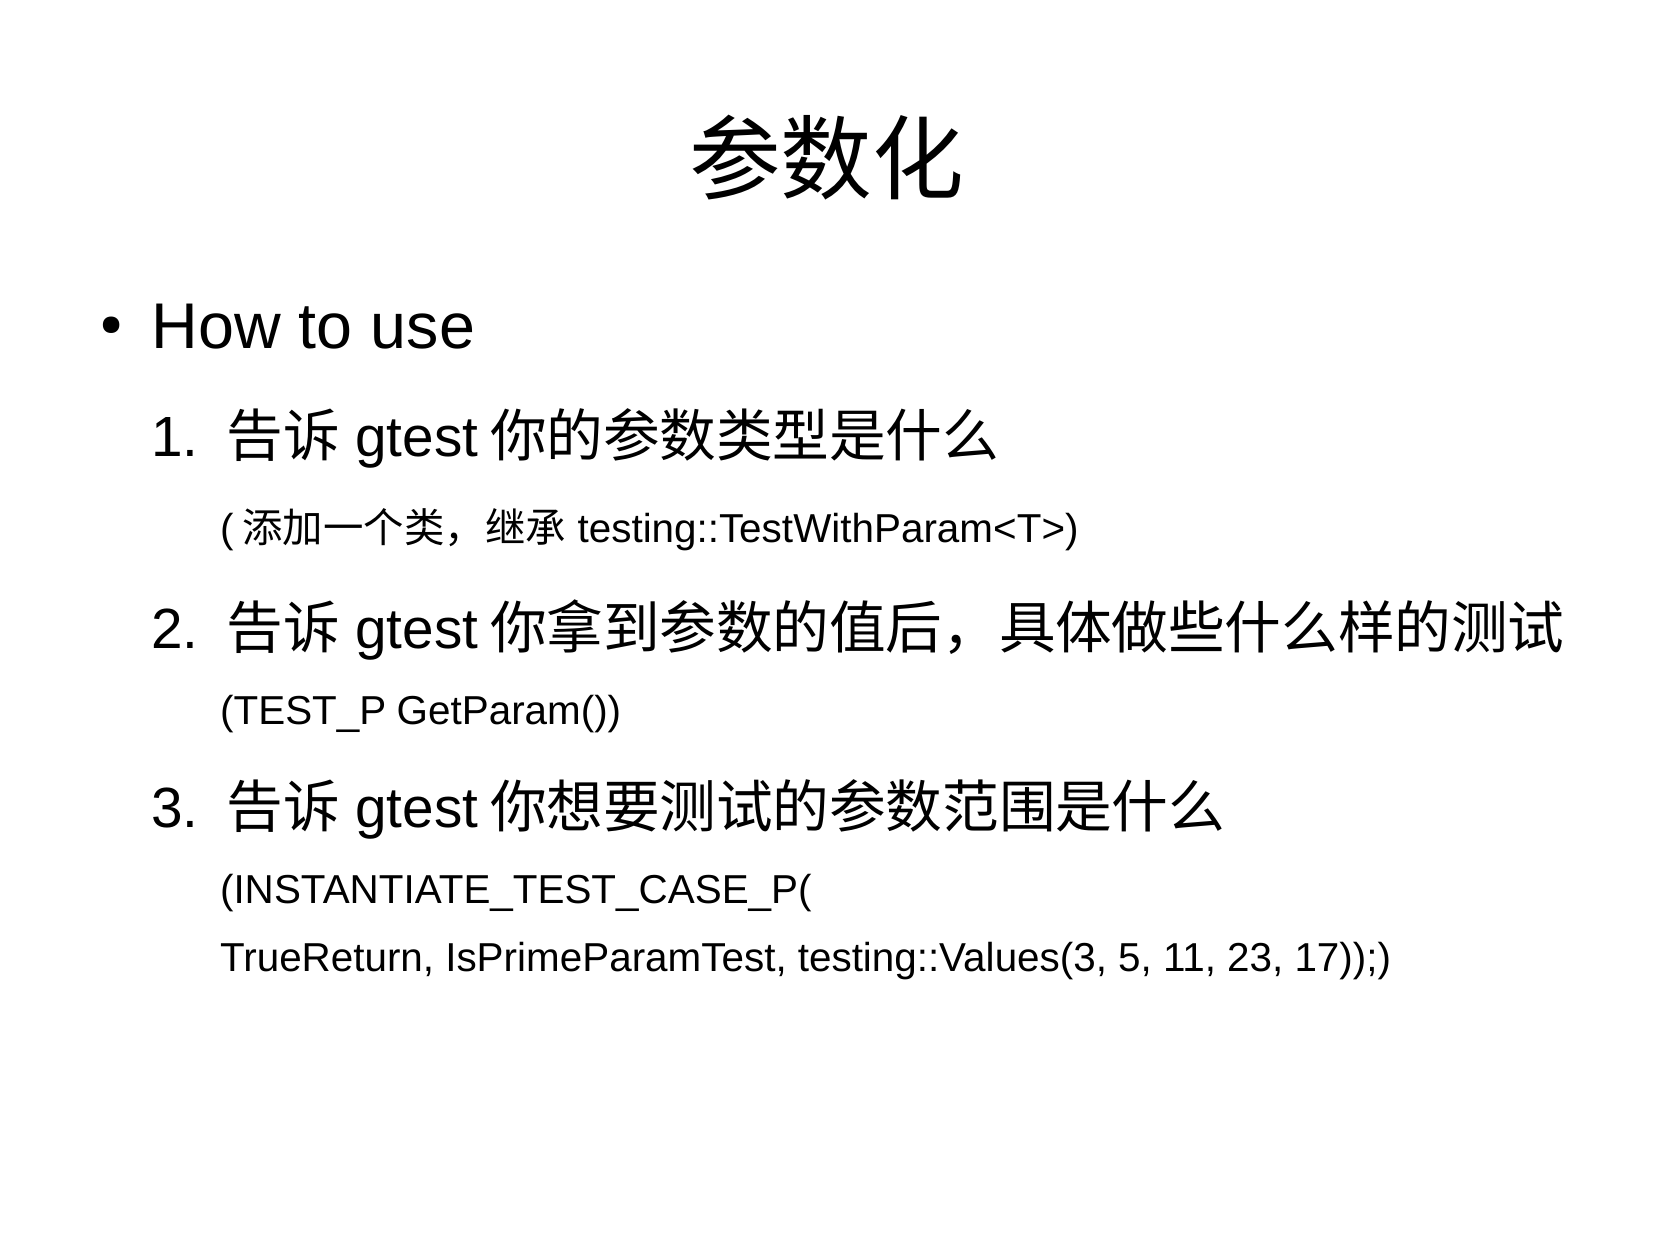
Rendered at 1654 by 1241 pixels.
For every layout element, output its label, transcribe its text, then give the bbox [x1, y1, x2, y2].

title 参数化 [82, 49, 1571, 257]
list How to use 1. 告诉gtest你的参数类型是什么 (添加一个类，继承testing::TestWithParam<T>) 2. 告诉gtest你拿到参数的值后，具体做些什么样的测试 (TEST_P GetParam()) 3. 告诉gtest你想要测试的参数范围是什么 (INSTANTIATE_TEST_CASE_P( TrueReturn, IsPrimeParamTest, testing::Values(3, 5, 11, 23, 17));) [82, 290, 1571, 1010]
